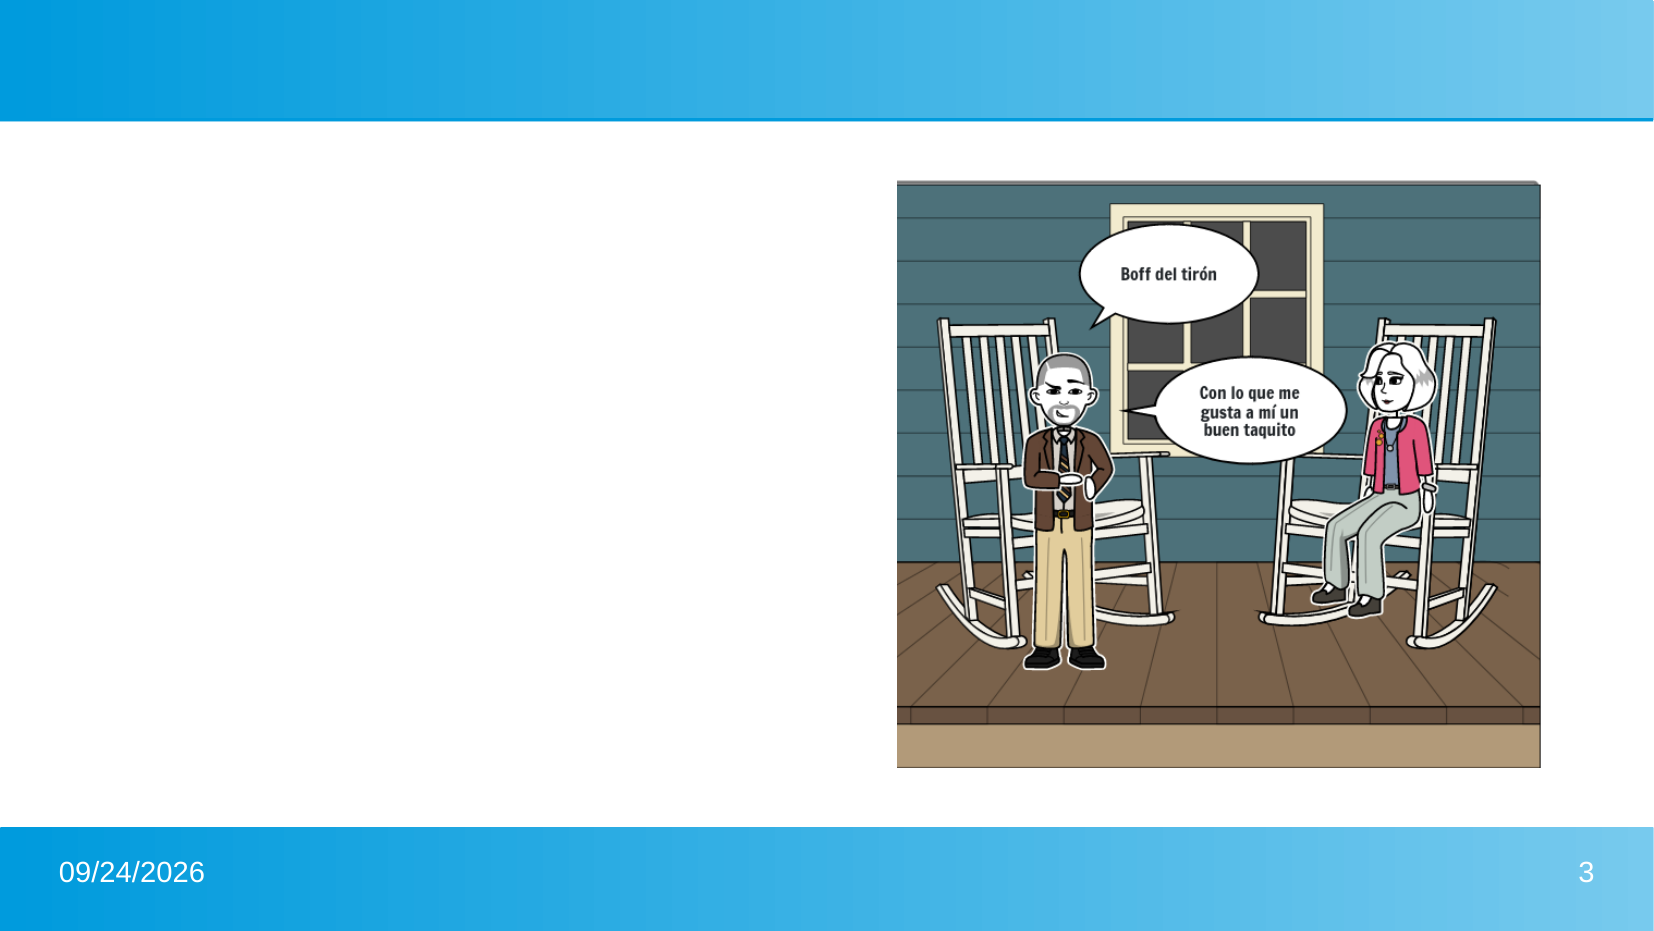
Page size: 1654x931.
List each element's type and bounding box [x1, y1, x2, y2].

picture [897, 177, 1544, 768]
